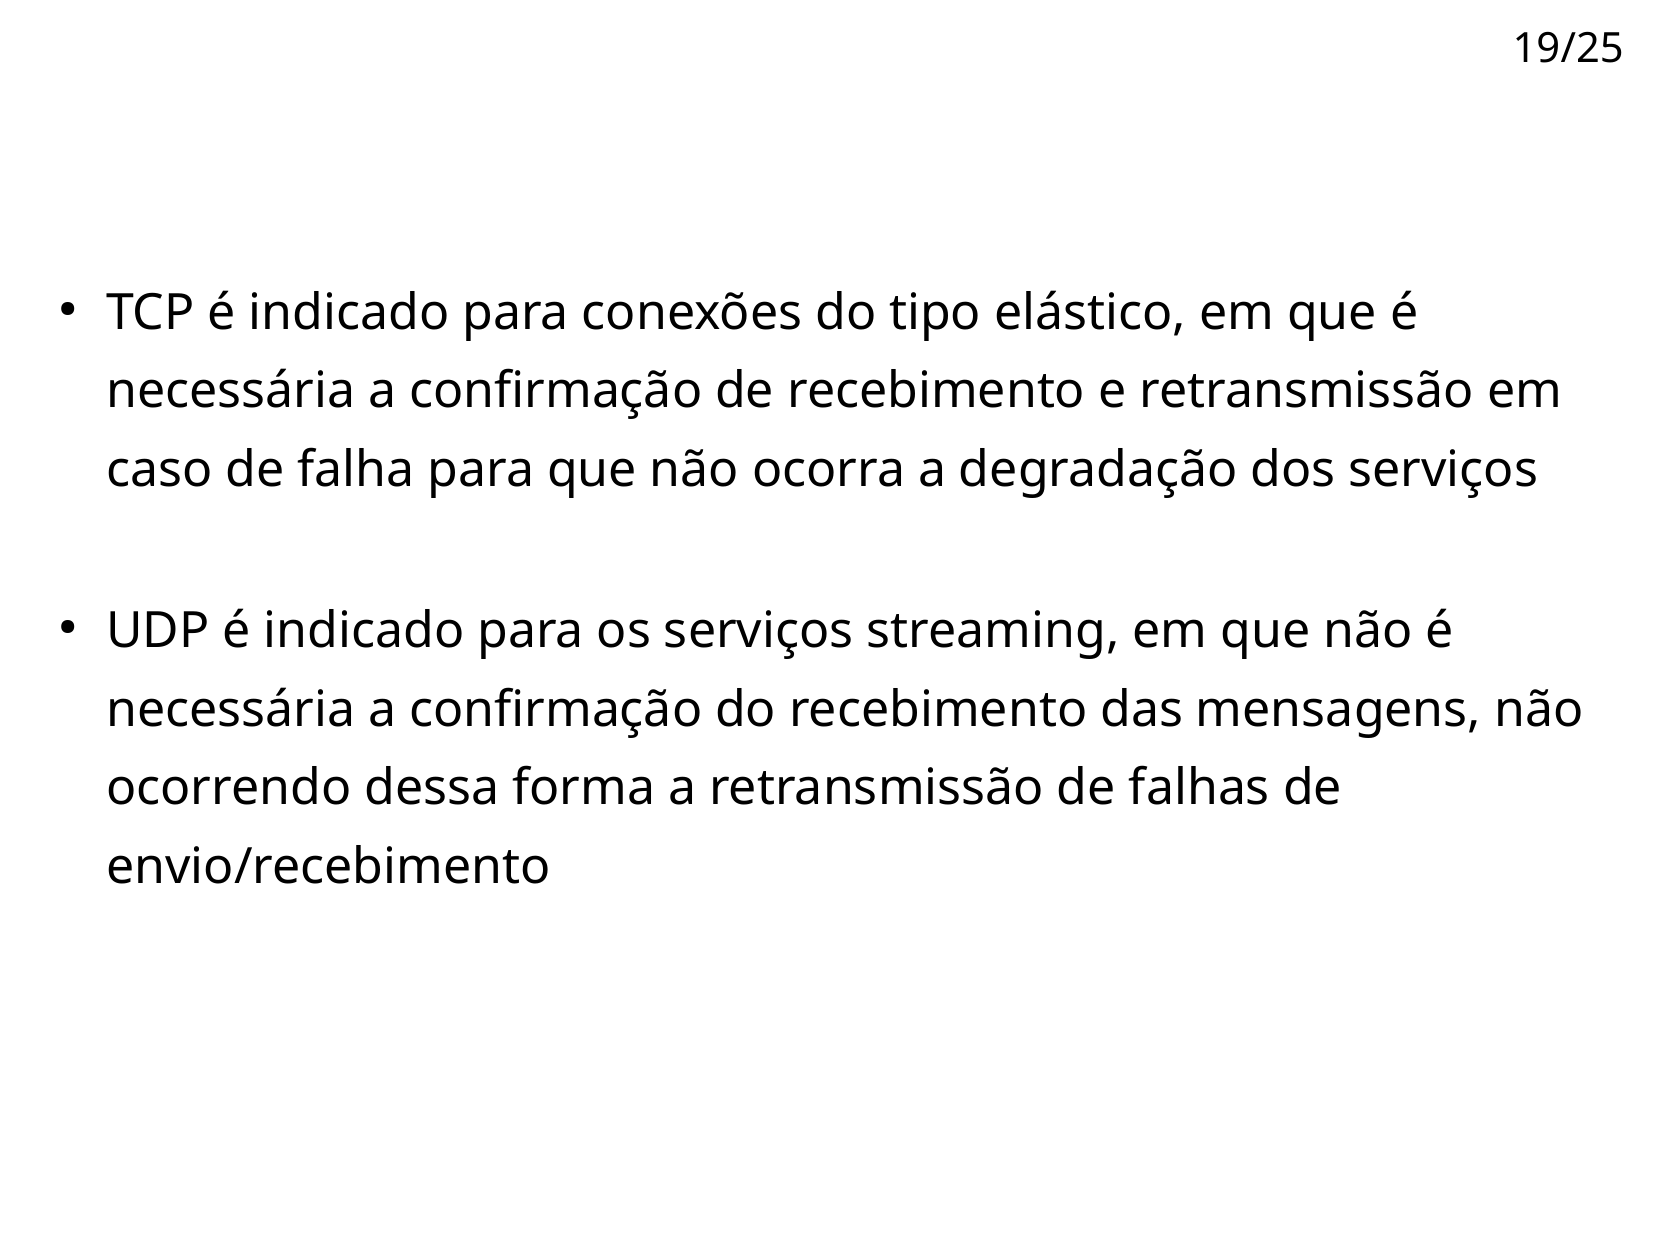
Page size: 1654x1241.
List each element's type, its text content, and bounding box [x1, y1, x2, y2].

list TCP é indicado para conexões do tipo elástico, em que é necessária a confirmação de recebimento e retransmissão em caso de falha para que não ocorra a degradação dos serviços UDP é indicado para os serviços streaming, em que não é necessária a confirmação do recebimento das mensagens, não ocorrendo dessa forma a retransmissão de falhas de envio/recebimento [59, 265, 1625, 1211]
